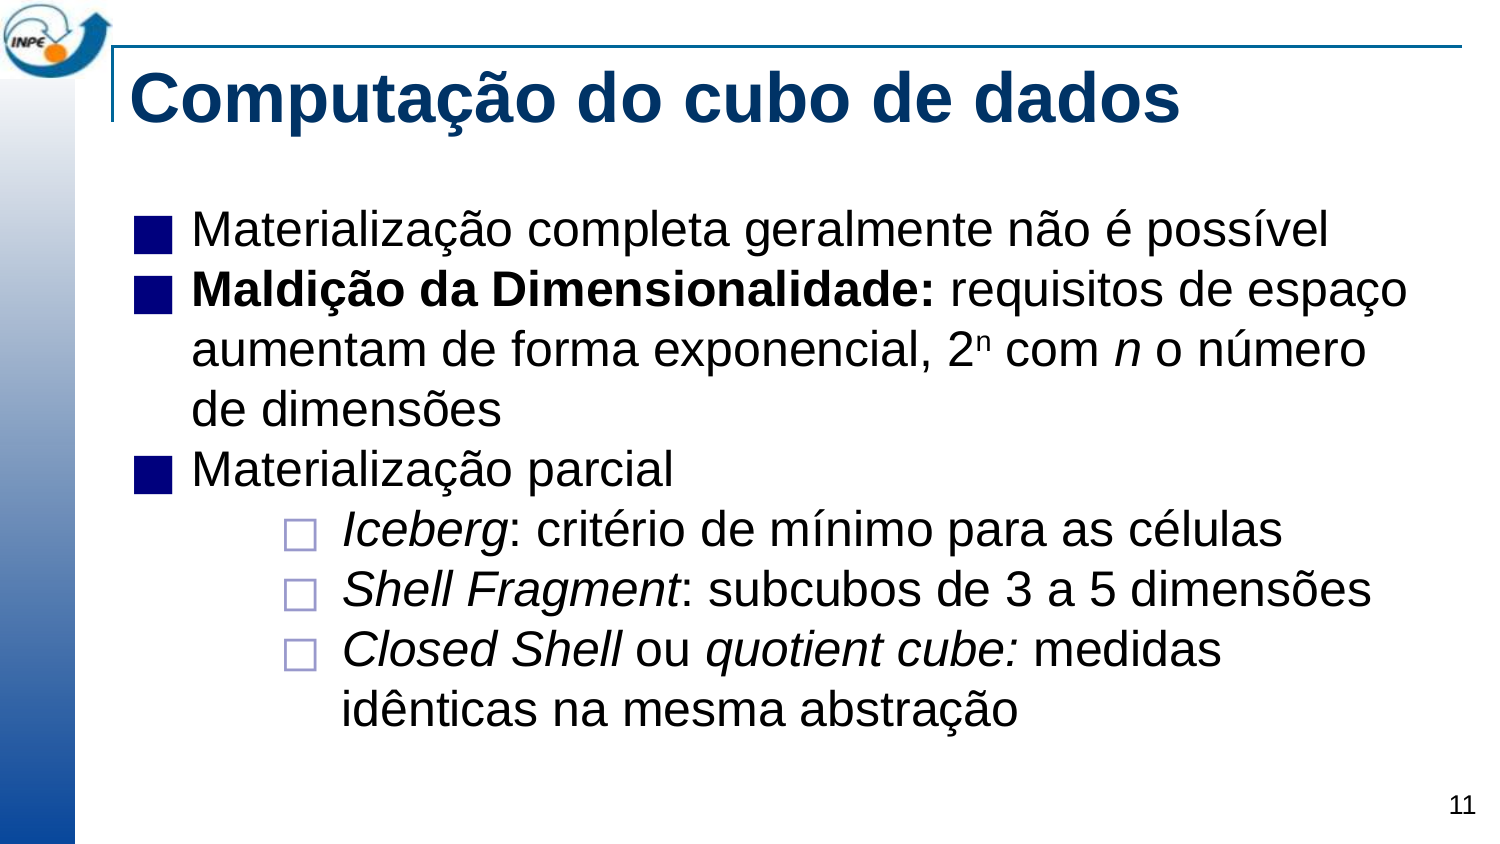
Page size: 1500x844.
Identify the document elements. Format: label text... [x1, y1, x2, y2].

list Materialização completa geralmente não é possível Maldição da Dimensionalidade: requisitos de espaço aumentam de forma exponencial, 2n com n o número de dimensões Materialização parcial Iceberg: critério de mínimo para as células Shell Fragment: subcubos de 3 a 5 dimensões Closed Shell ou quotient cube: medidas idênticas na mesma abstração [99, 187, 1450, 769]
slide_number <number> [1403, 779, 1494, 844]
picture [0, 0, 113, 79]
title Computação do cubo de dados [112, 46, 1450, 141]
